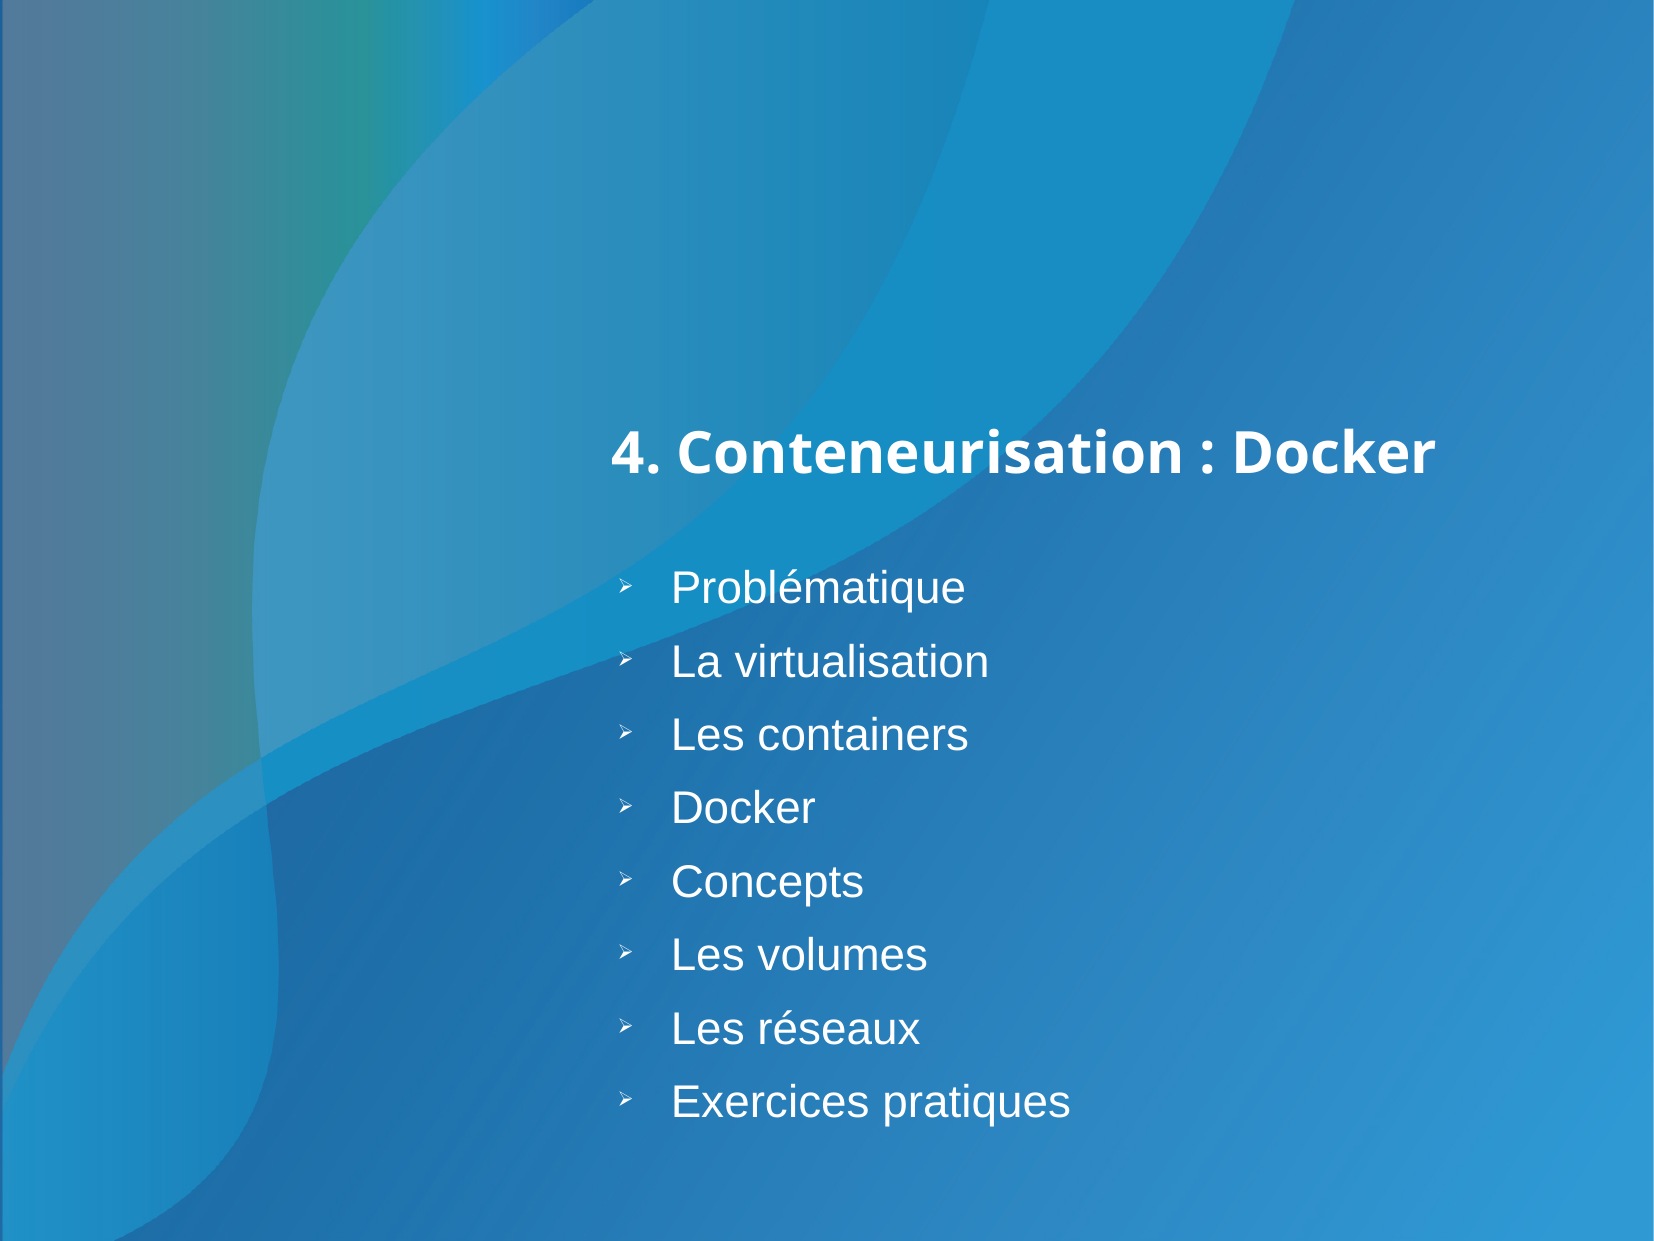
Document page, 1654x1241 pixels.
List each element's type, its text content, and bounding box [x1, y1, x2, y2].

picture [0, 0, 1654, 1241]
list Problématique La virtualisation Les containers Docker Concepts Les volumes Les réseaux Exercices pratiques [600, 562, 1388, 1128]
title 4. Conteneurisation : Docker [611, 340, 1576, 563]
